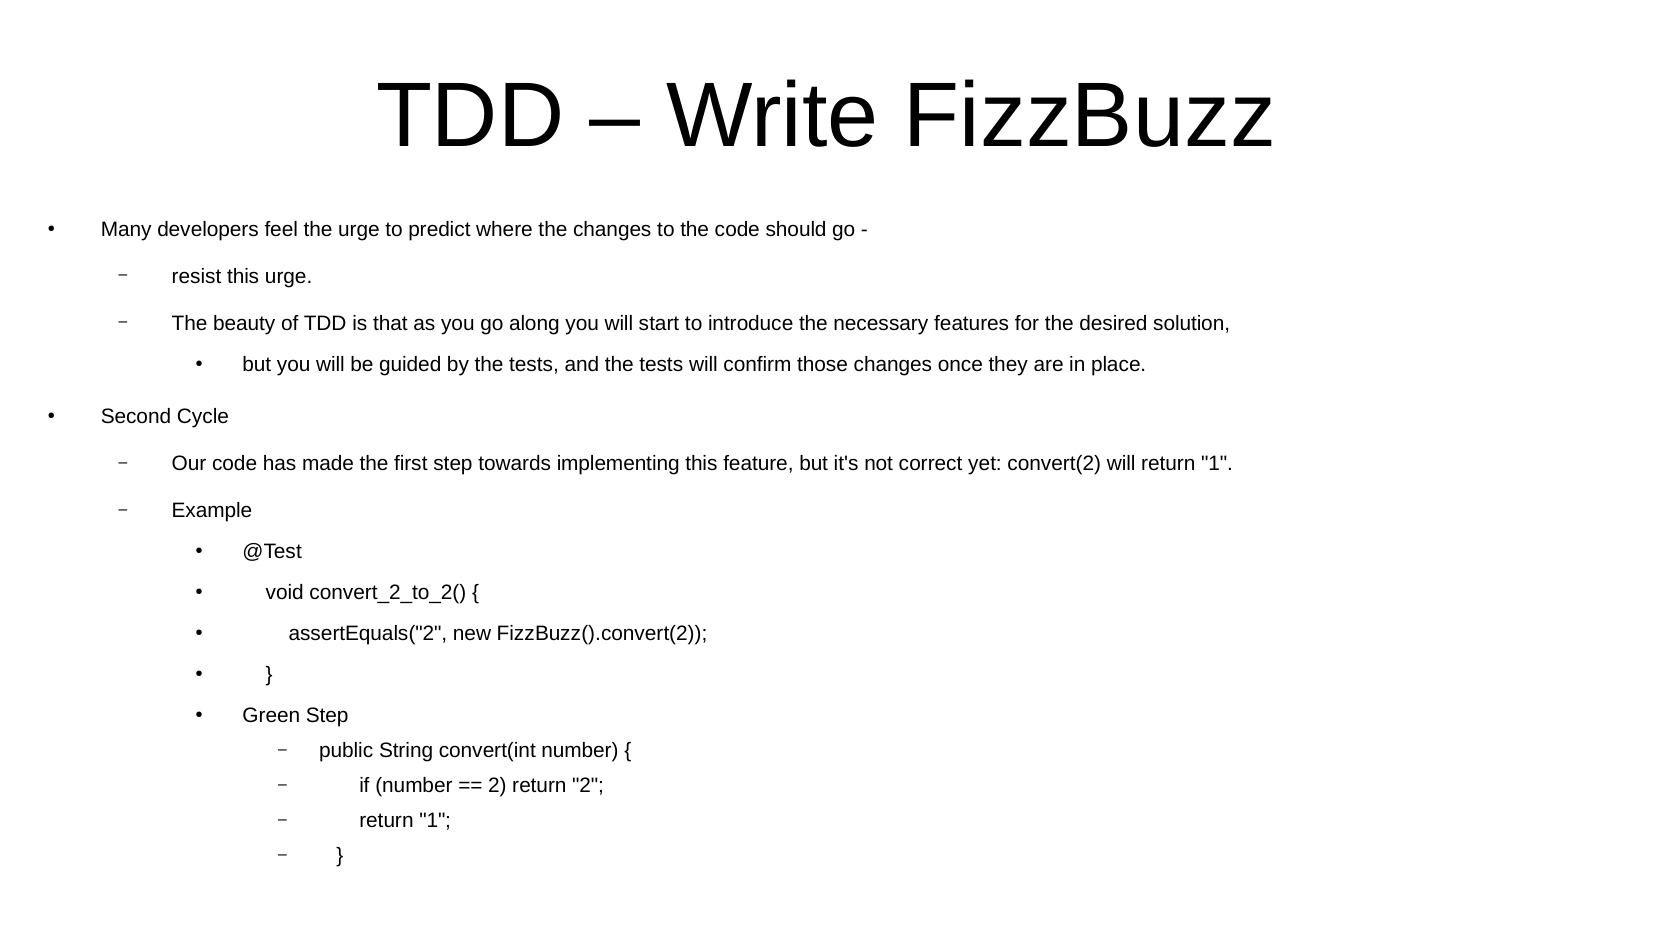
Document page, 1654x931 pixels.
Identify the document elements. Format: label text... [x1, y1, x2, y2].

title TDD – Write FizzBuzz [82, 37, 1571, 193]
list Many developers feel the urge to predict where the changes to the code should go - resist this urge. The beauty of TDD is that as you go along you will start to introduce the necessary features for the desired solution, but you will be guided by the tests, and the tests will confirm those changes once they are in place. Second Cycle Our code has made the first step towards implementing this feature, but it's not correct yet: convert(2) will return "1". Example @Test void convert_2_to_2() { assertEquals("2", new FizzBuzz().convert(2)); } Green Step public String convert(int number) { if (number == 2) return "2"; return "1"; } [30, 217, 1571, 901]
